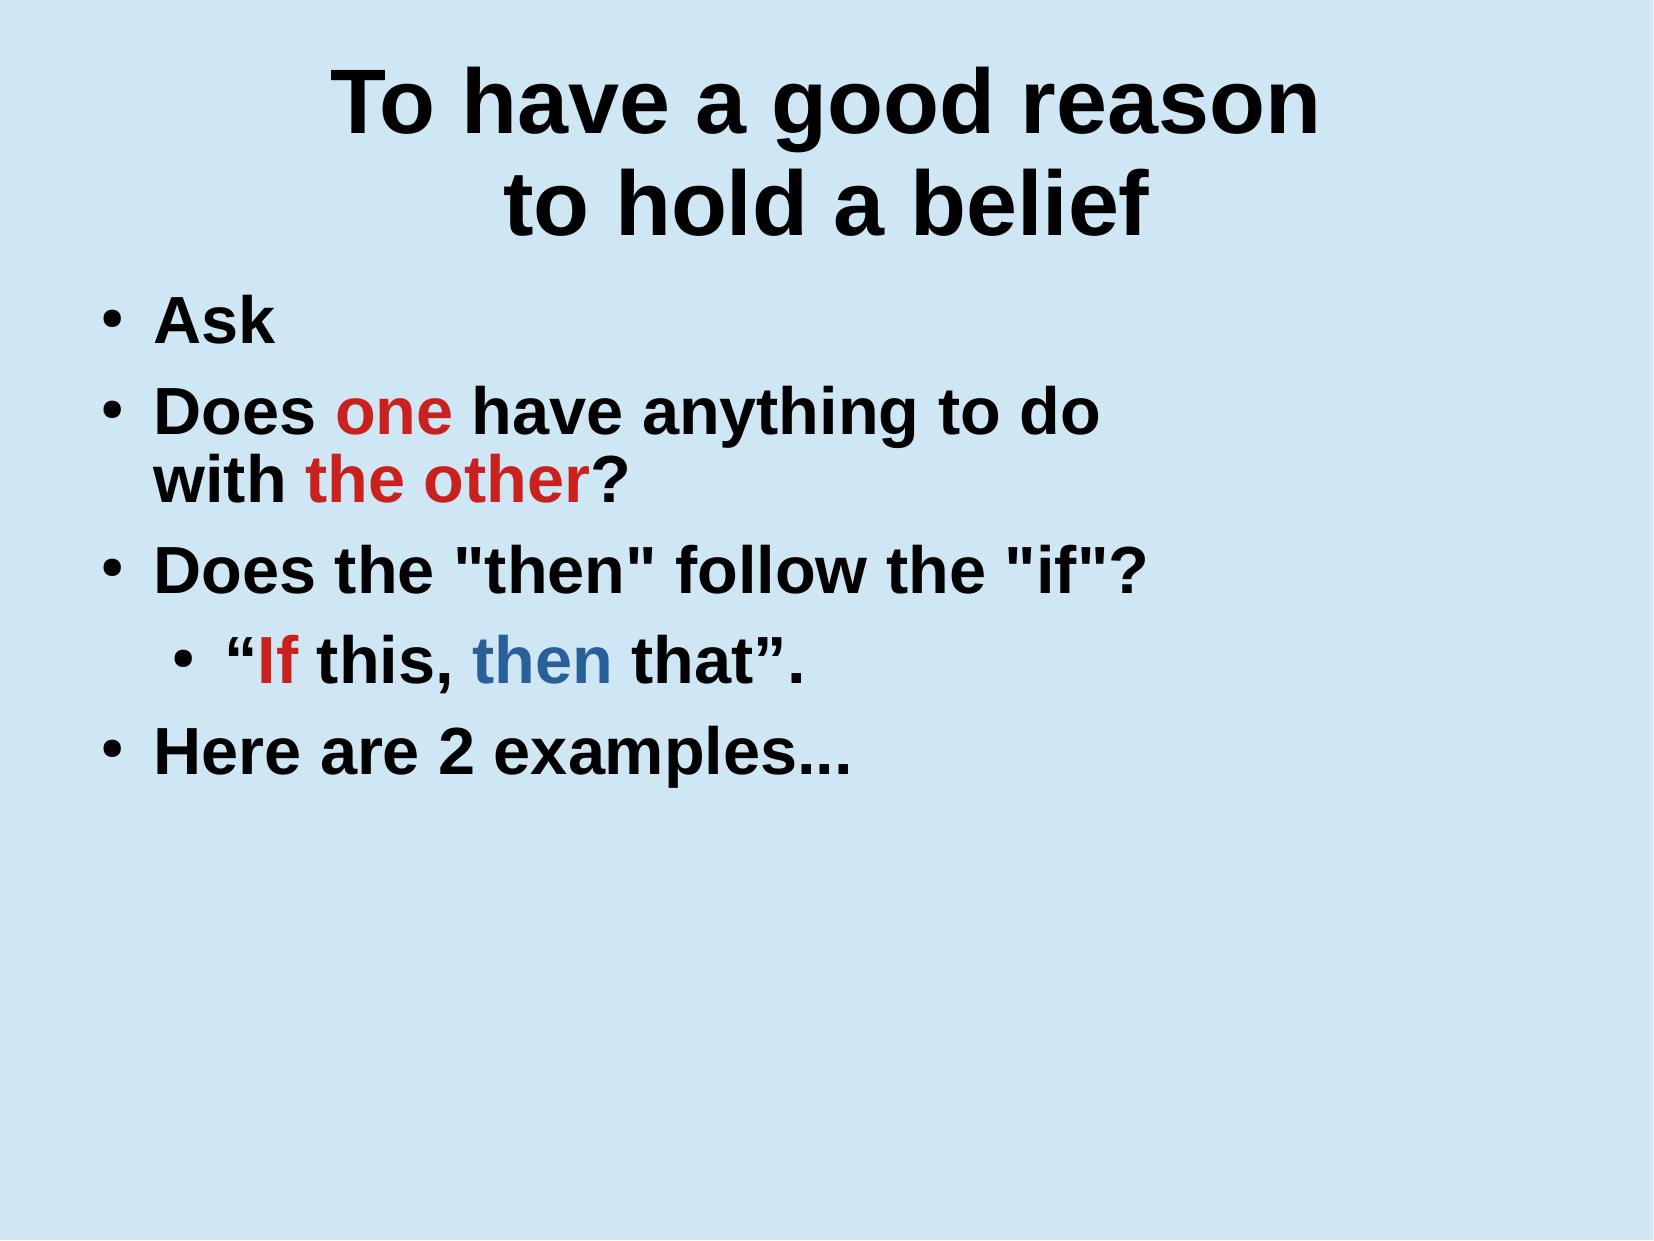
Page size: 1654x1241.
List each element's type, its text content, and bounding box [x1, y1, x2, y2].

title To have a good reason to hold a belief [82, 49, 1571, 257]
list Ask Does one have anything to do with the other? Does the "then" follow the "if"? “If this, then that”. Here are 2 examples... [82, 290, 1571, 1010]
